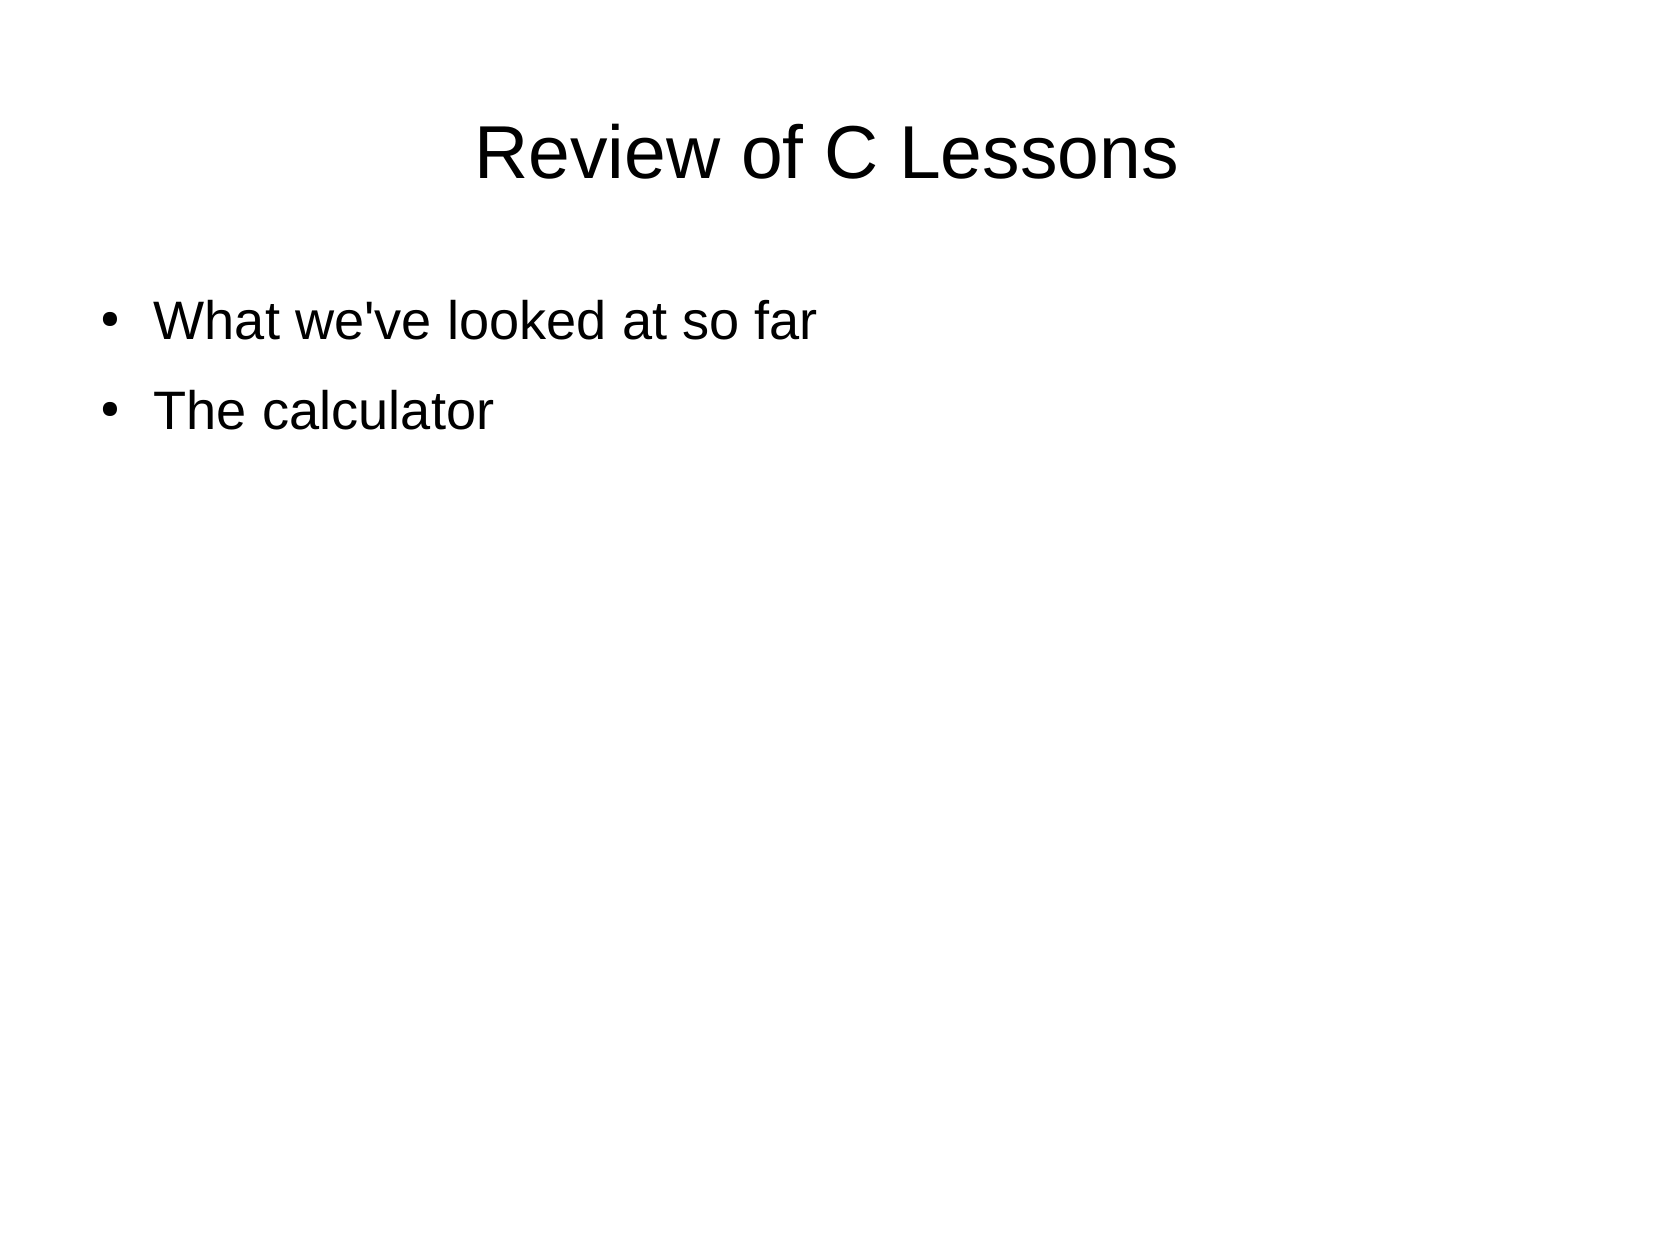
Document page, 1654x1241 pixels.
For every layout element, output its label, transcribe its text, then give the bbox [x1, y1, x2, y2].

list What we've looked at so far The calculator [82, 290, 1571, 1010]
title Review of C Lessons [82, 49, 1571, 257]
